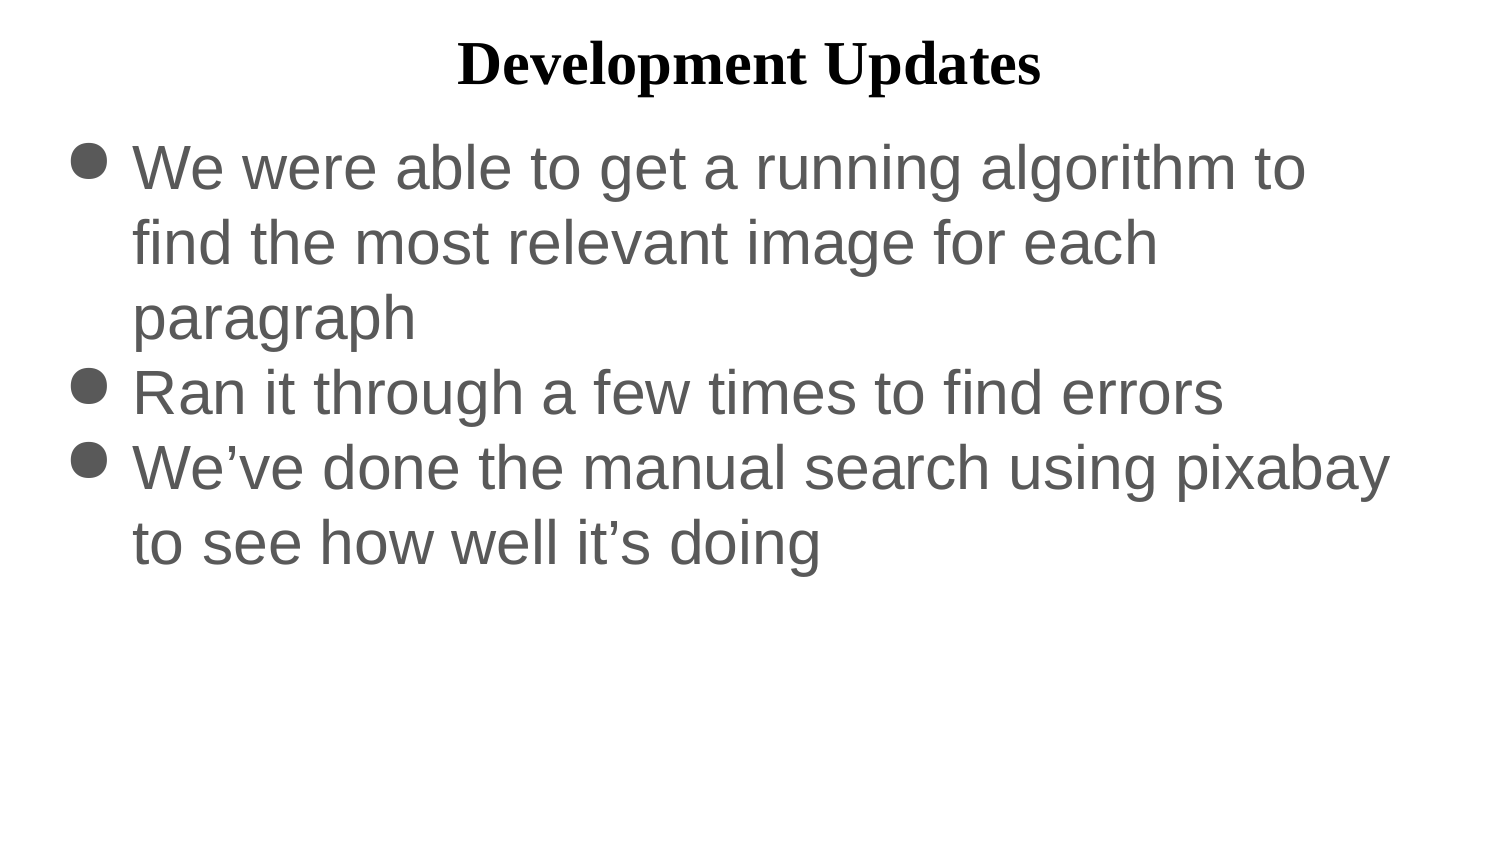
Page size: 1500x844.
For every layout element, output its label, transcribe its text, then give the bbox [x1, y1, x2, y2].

subtitle We were able to get a running algorithm to find the most relevant image for each paragraph Ran it through a few times to find errors We’ve done the manual search using pixabay to see how well it’s doing [42, 111, 1441, 656]
title Development Updates [51, 24, 1449, 112]
